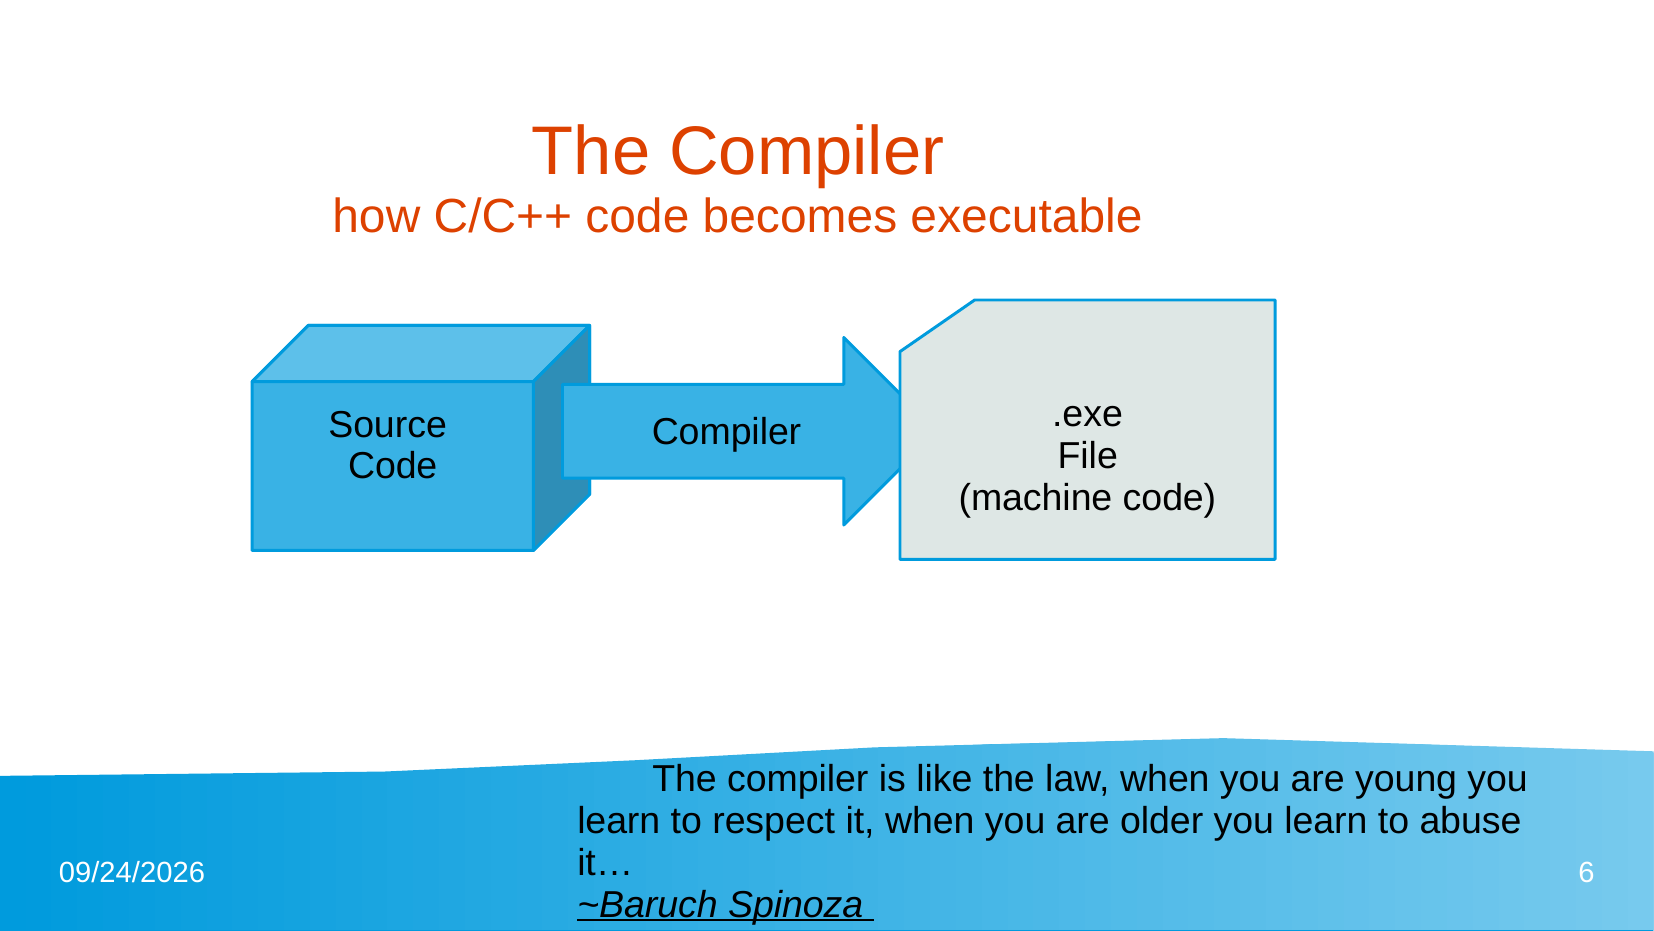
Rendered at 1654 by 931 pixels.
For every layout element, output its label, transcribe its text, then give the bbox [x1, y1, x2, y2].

title The Compiler how C/C++ code becomes executable [0, 88, 1477, 266]
text_box Source Code [252, 382, 533, 551]
text_box Compiler [562, 337, 900, 526]
text_box .exe File (machine code) [900, 300, 1276, 560]
text_box The compiler is like the law, when you are young you learn to respect it, when you are older you learn to abuse it… ~Baruch Spinoza [562, 750, 1576, 931]
